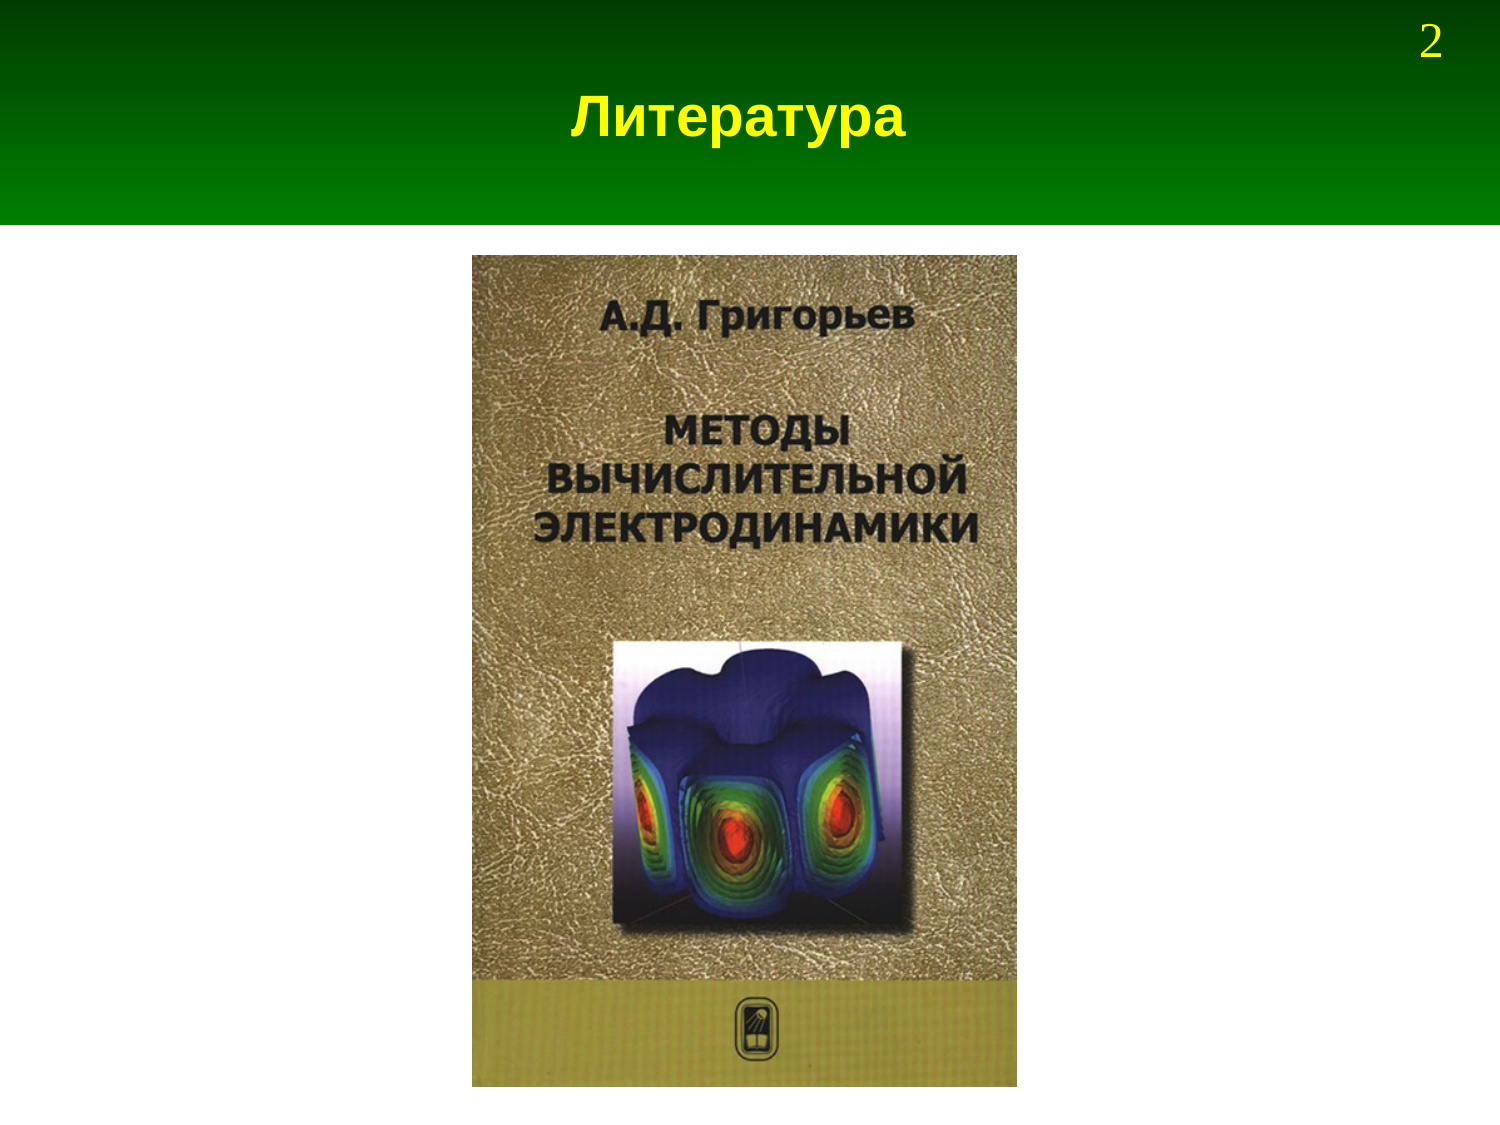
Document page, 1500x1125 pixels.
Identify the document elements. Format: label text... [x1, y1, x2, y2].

picture [472, 255, 1017, 1087]
title Литература [88, 18, 1389, 207]
